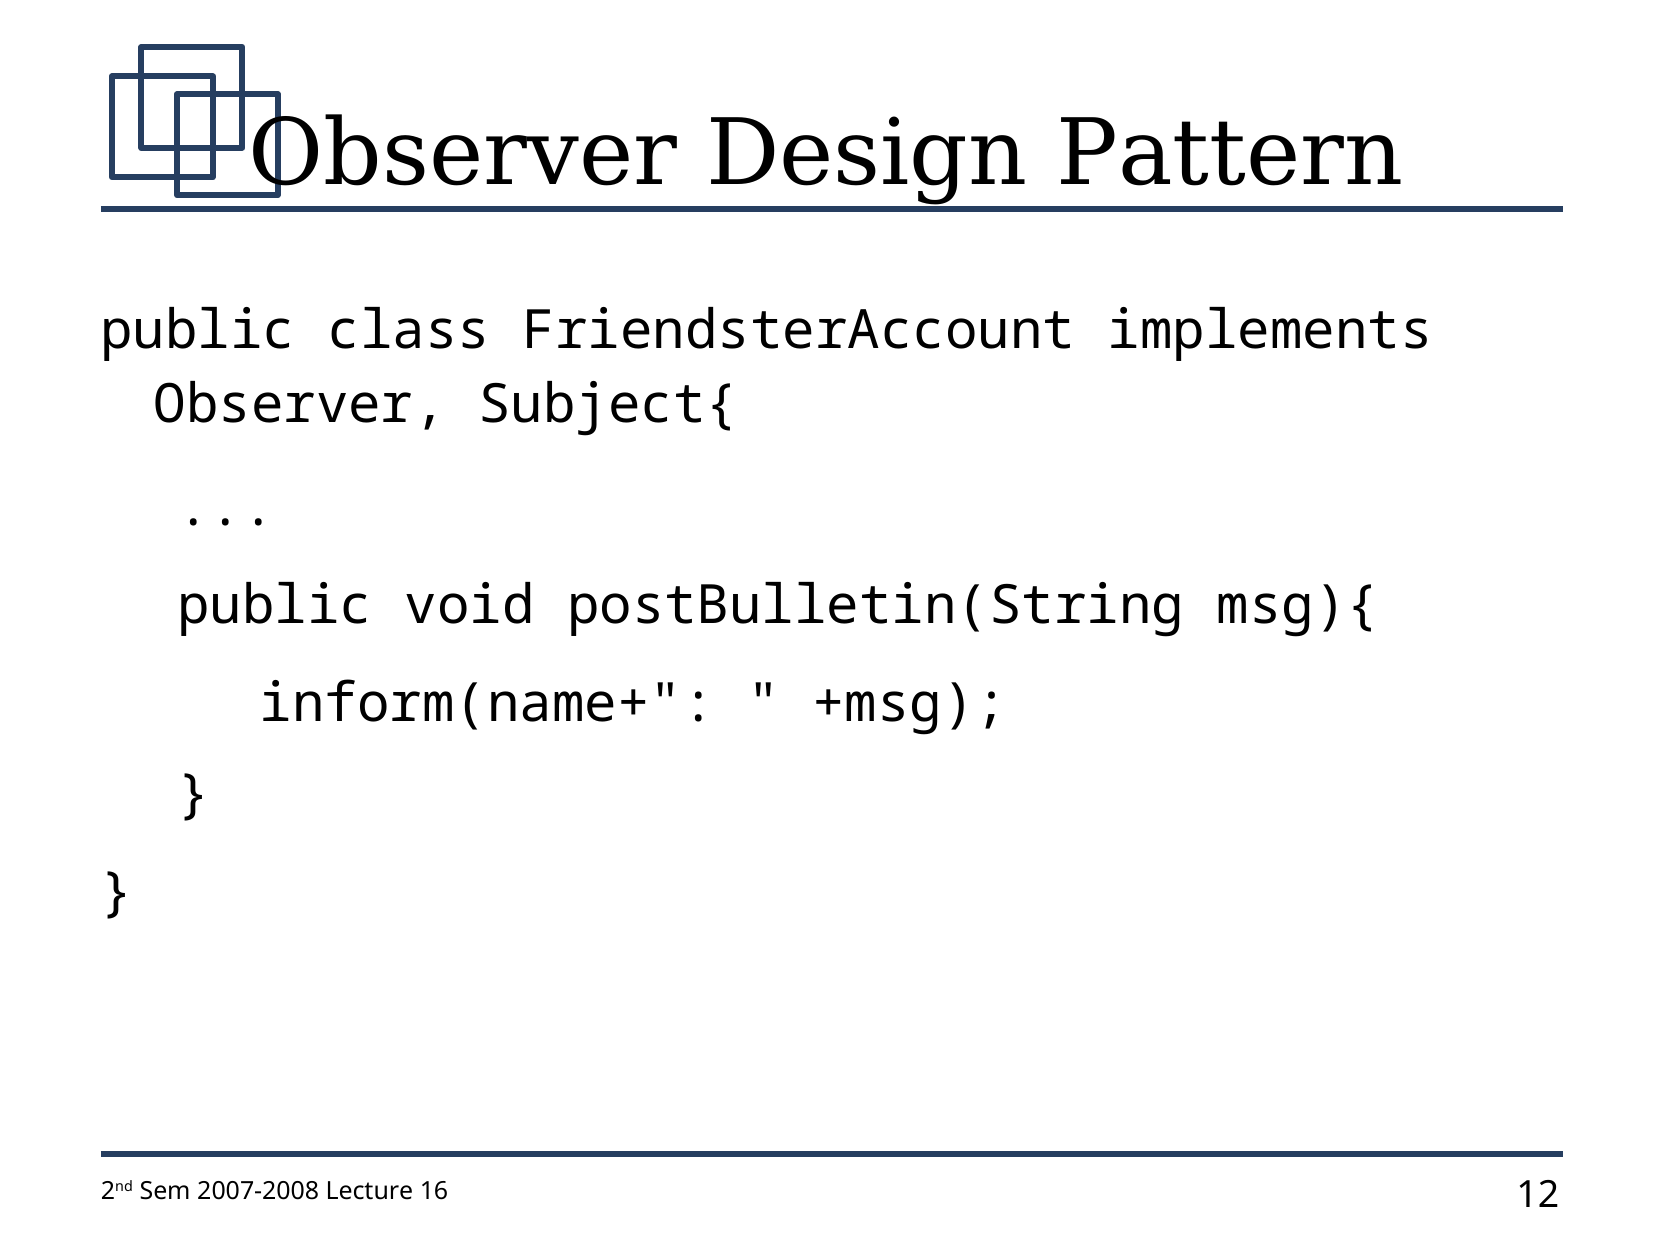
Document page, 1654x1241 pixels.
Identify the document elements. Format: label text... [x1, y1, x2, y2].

title Observer Design Pattern [82, 49, 1571, 257]
list public class FriendsterAccount implements Observer, Subject{ ... public void postBulletin(String msg){ inform(name+": " +msg); } } [82, 290, 1571, 1109]
